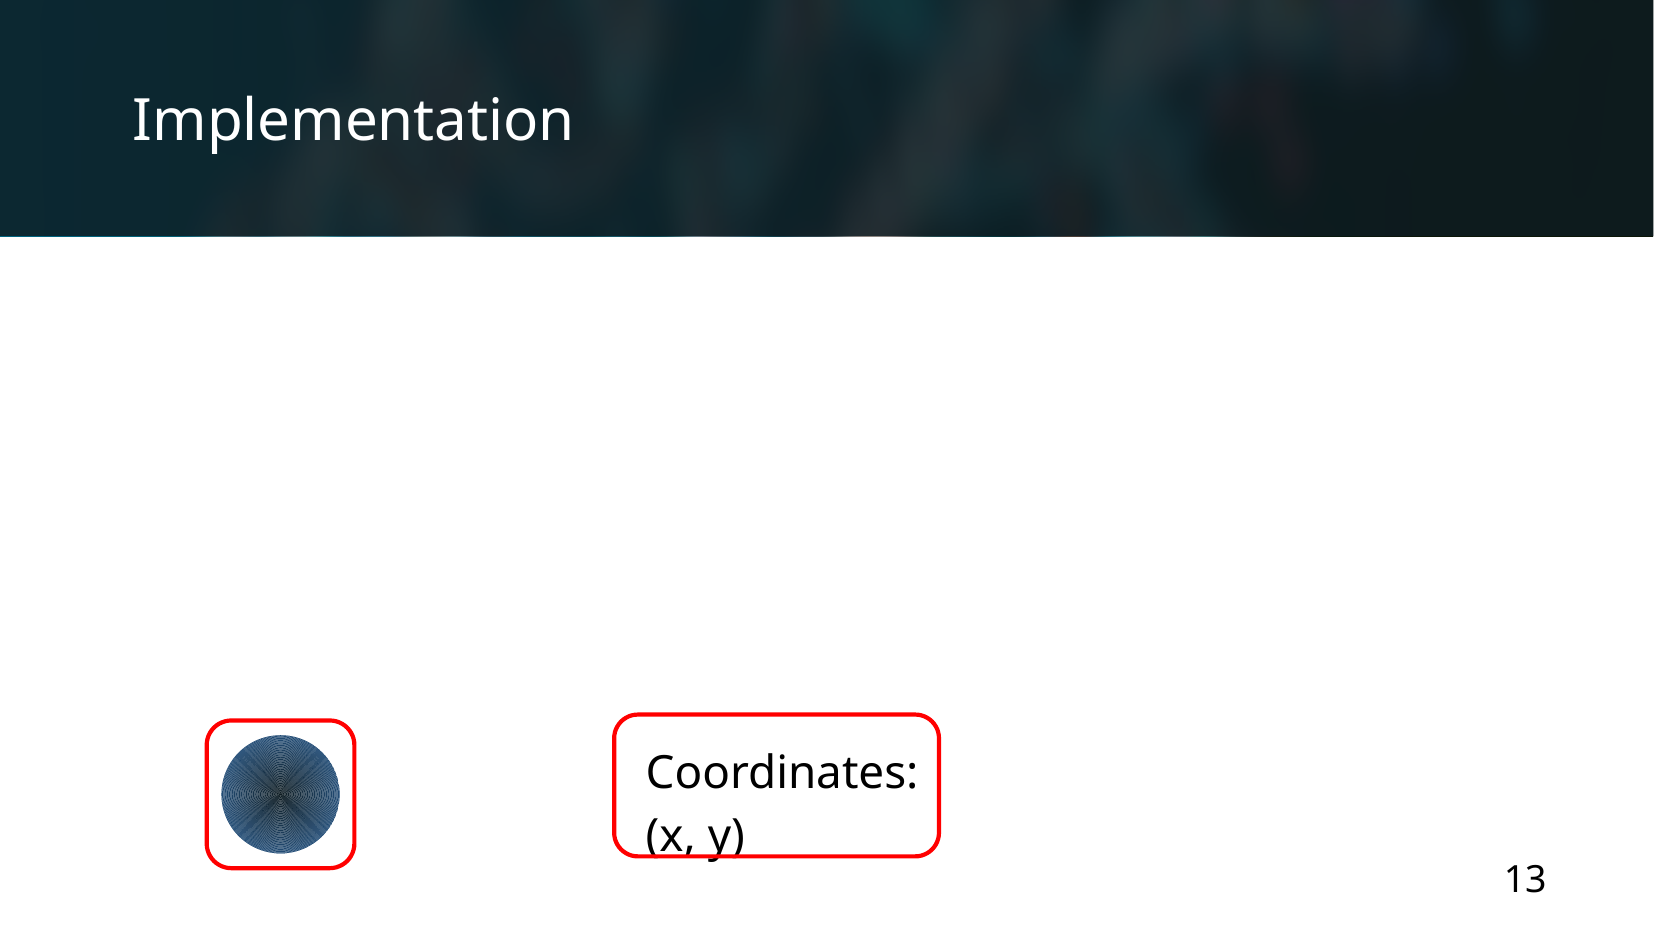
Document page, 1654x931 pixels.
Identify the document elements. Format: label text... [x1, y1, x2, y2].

text_box [0, 0, 1654, 237]
text_box Coordinates: (x, y) [630, 732, 923, 839]
text_box <numéro> [1535, 826, 1654, 931]
text_box [221, 735, 340, 854]
text_box Implementation [118, 35, 886, 201]
